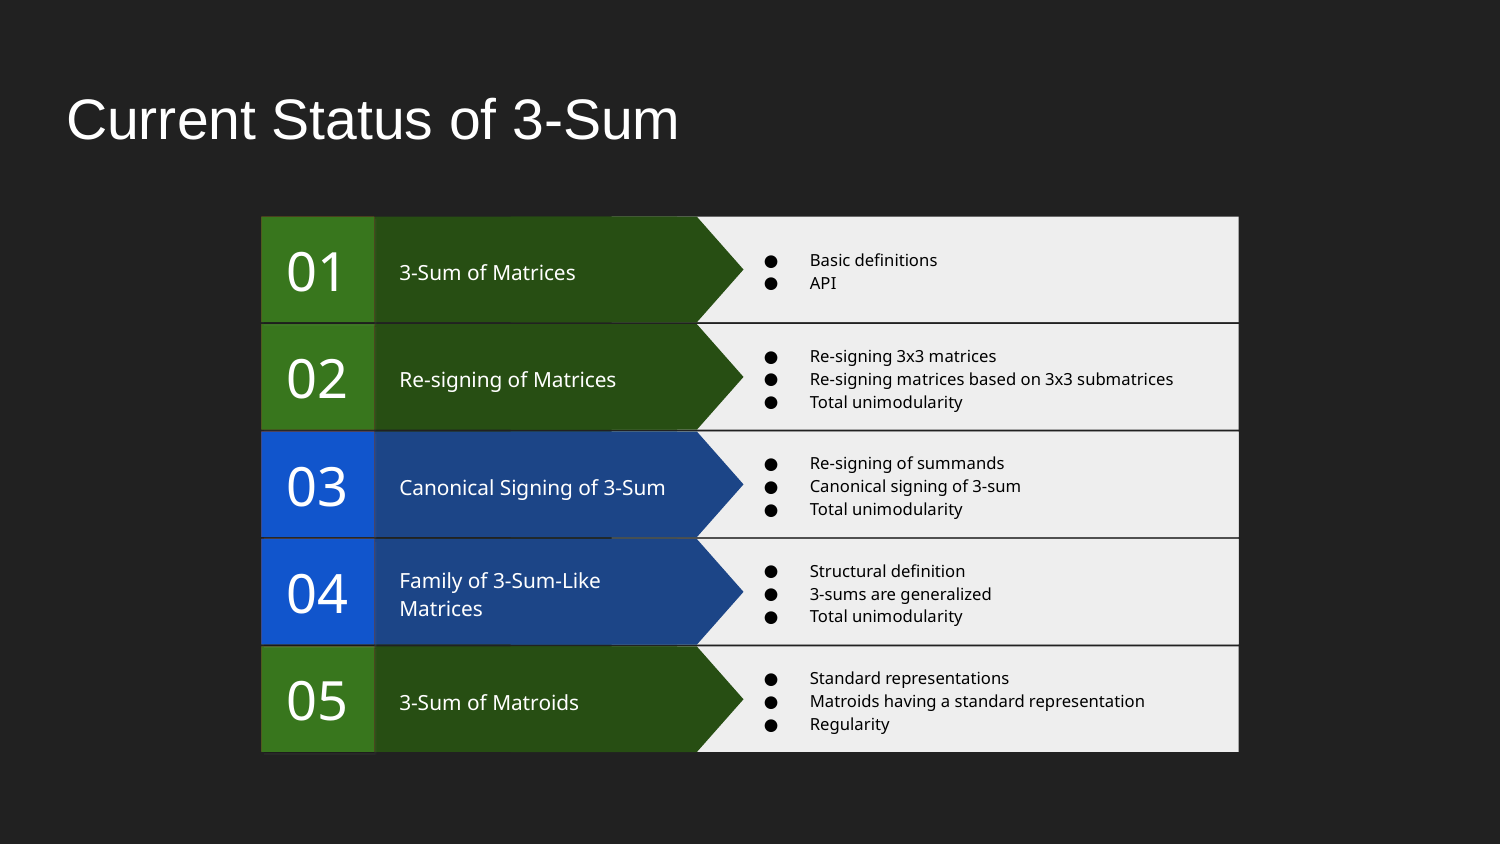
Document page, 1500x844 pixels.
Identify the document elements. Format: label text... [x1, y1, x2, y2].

text_box Re-signing of Matrices [384, 336, 703, 419]
text_box [1208, 324, 1239, 430]
text_box Structural definition 3-sums are generalized Total unimodularity [719, 539, 1208, 645]
text_box [1208, 646, 1239, 752]
text_box Family of 3-Sum-Like Matrices [384, 551, 703, 633]
text_box 01 [261, 216, 375, 323]
text_box Re-signing 3x3 matrices Re-signing matrices based on 3x3 submatrices Total unimodularity [719, 324, 1208, 430]
text_box Basic definitions API [719, 216, 1208, 323]
text_box [1208, 216, 1239, 323]
text_box [375, 216, 719, 323]
text_box 05 [261, 646, 375, 752]
text_box [375, 646, 719, 753]
text_box 04 [261, 538, 375, 645]
text_box 3-Sum of Matroids [384, 659, 703, 741]
text_box Re-signing of summands Canonical signing of 3-sum Total unimodularity [719, 431, 1208, 538]
text_box [375, 431, 1239, 645]
text_box 3-Sum of Matrices [384, 229, 703, 311]
text_box Standard representations Matroids having a standard representation Regularity [719, 646, 1208, 752]
text_box [375, 324, 719, 430]
text_box 02 [261, 324, 375, 430]
text_box 03 [261, 431, 375, 537]
title Current Status of 3-Sum [51, 72, 1449, 167]
text_box Canonical Signing of 3-Sum [384, 444, 703, 526]
